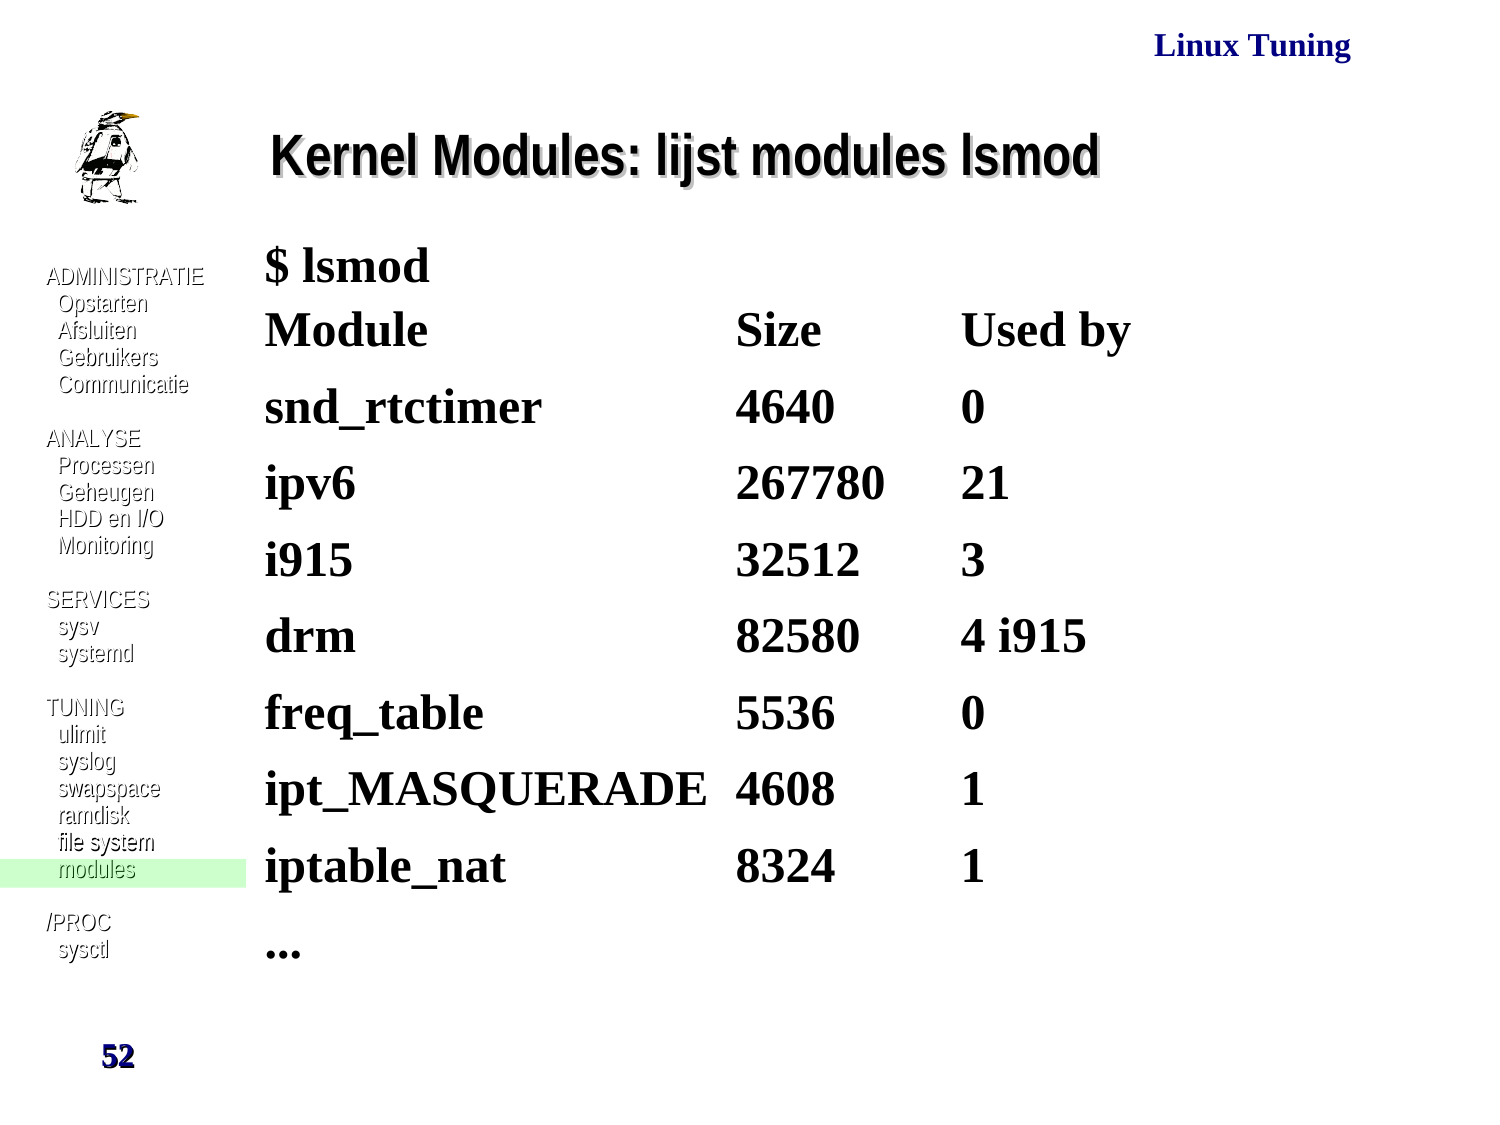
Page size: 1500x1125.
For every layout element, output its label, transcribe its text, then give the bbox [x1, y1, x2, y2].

list $ lsmod Module Size Used by snd_rtctimer 4640 0 ipv6 267780 21 i915 32512 3 drm 82580 4 i915 freq_table 5536 0 ipt_MASQUERADE 4608 1 iptable_nat 8324 1 ... [264, 229, 1486, 980]
text_box [0, 858, 247, 888]
picture [57, 105, 143, 206]
title Kernel Modules: lijst modules lsmod [270, 41, 1500, 250]
